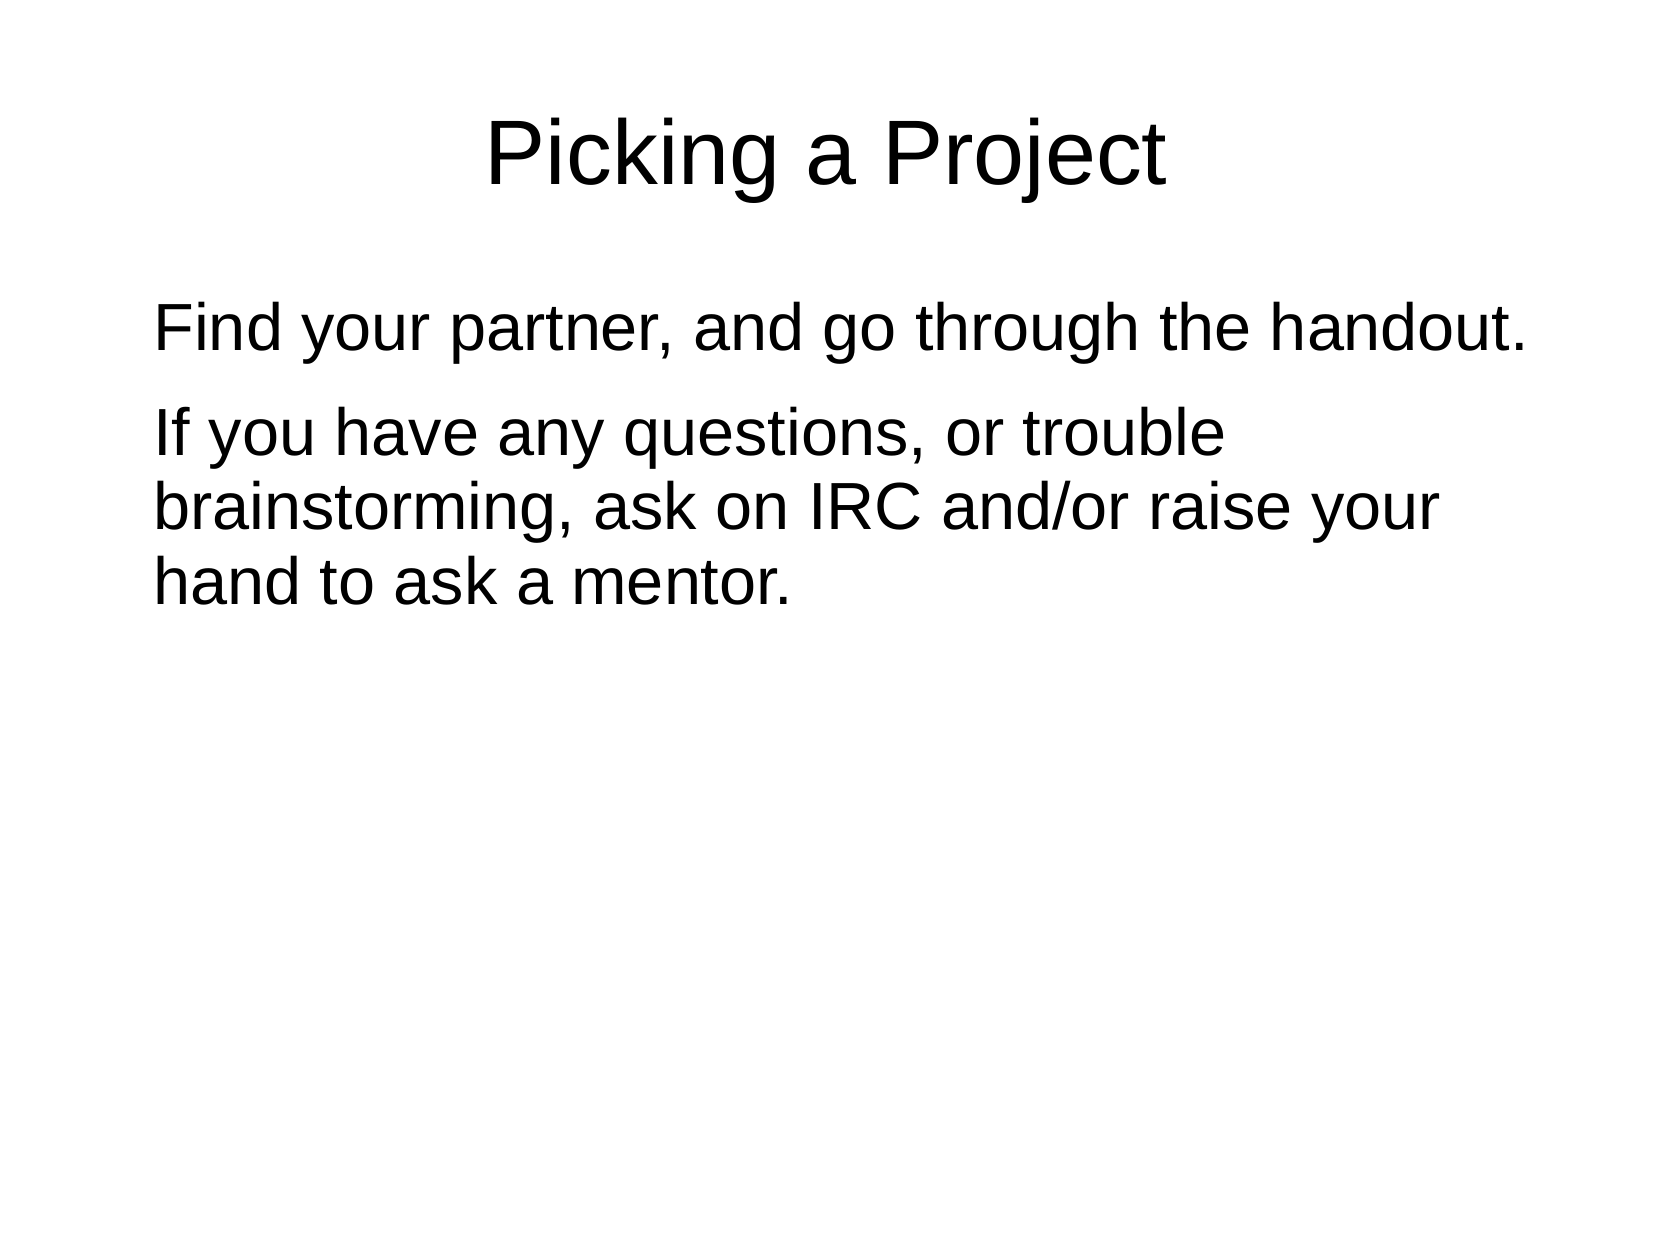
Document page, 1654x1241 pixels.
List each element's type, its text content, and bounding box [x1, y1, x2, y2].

list Find your partner, and go through the handout. If you have any questions, or trouble brainstorming, ask on IRC and/or raise your hand to ask a mentor. [82, 290, 1571, 1010]
title Picking a Project [82, 49, 1571, 257]
